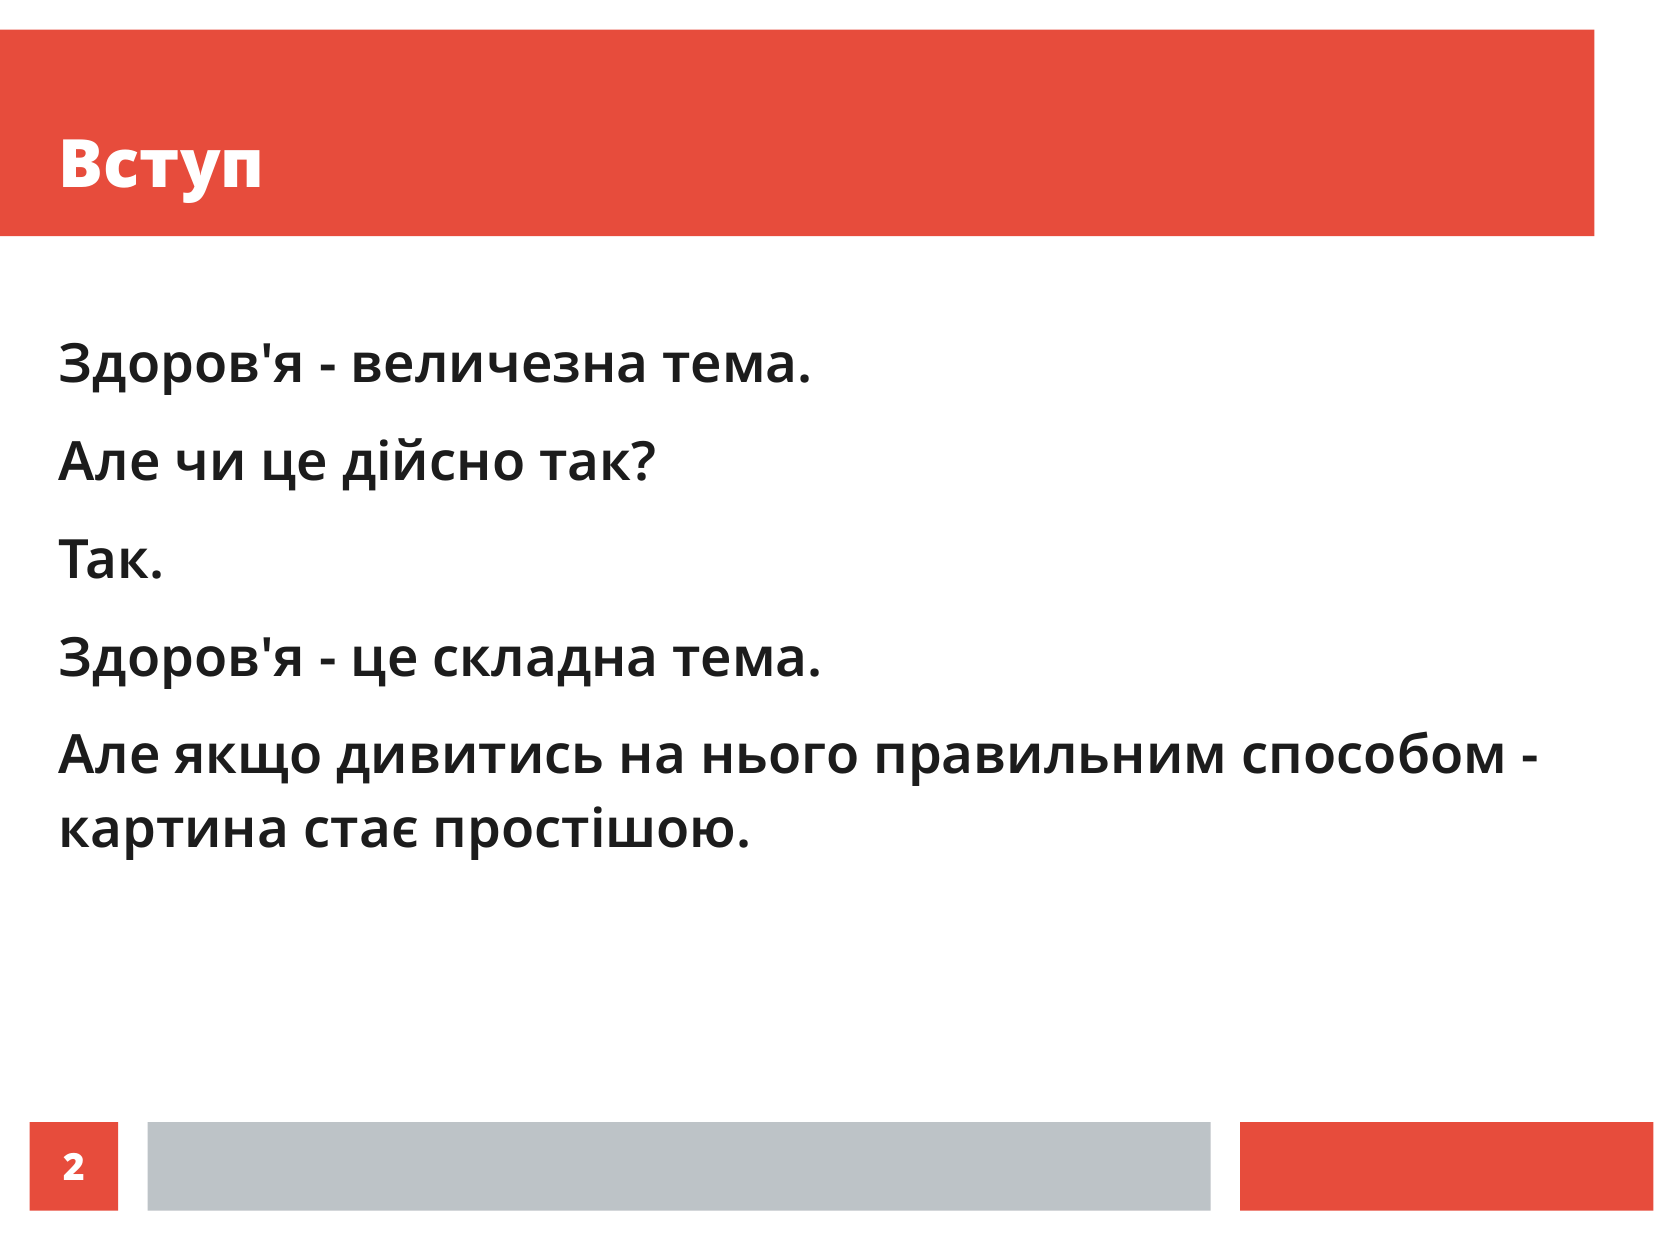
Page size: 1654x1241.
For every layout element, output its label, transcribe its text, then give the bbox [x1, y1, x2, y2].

title Вступ [59, 59, 1595, 207]
list Здоров'я - величезна тема. Але чи це дійсно так? Так. Здоров'я - це складна тема. Але якщо дивитись на нього правильним способом - картина стає простішою. [59, 324, 1565, 1093]
